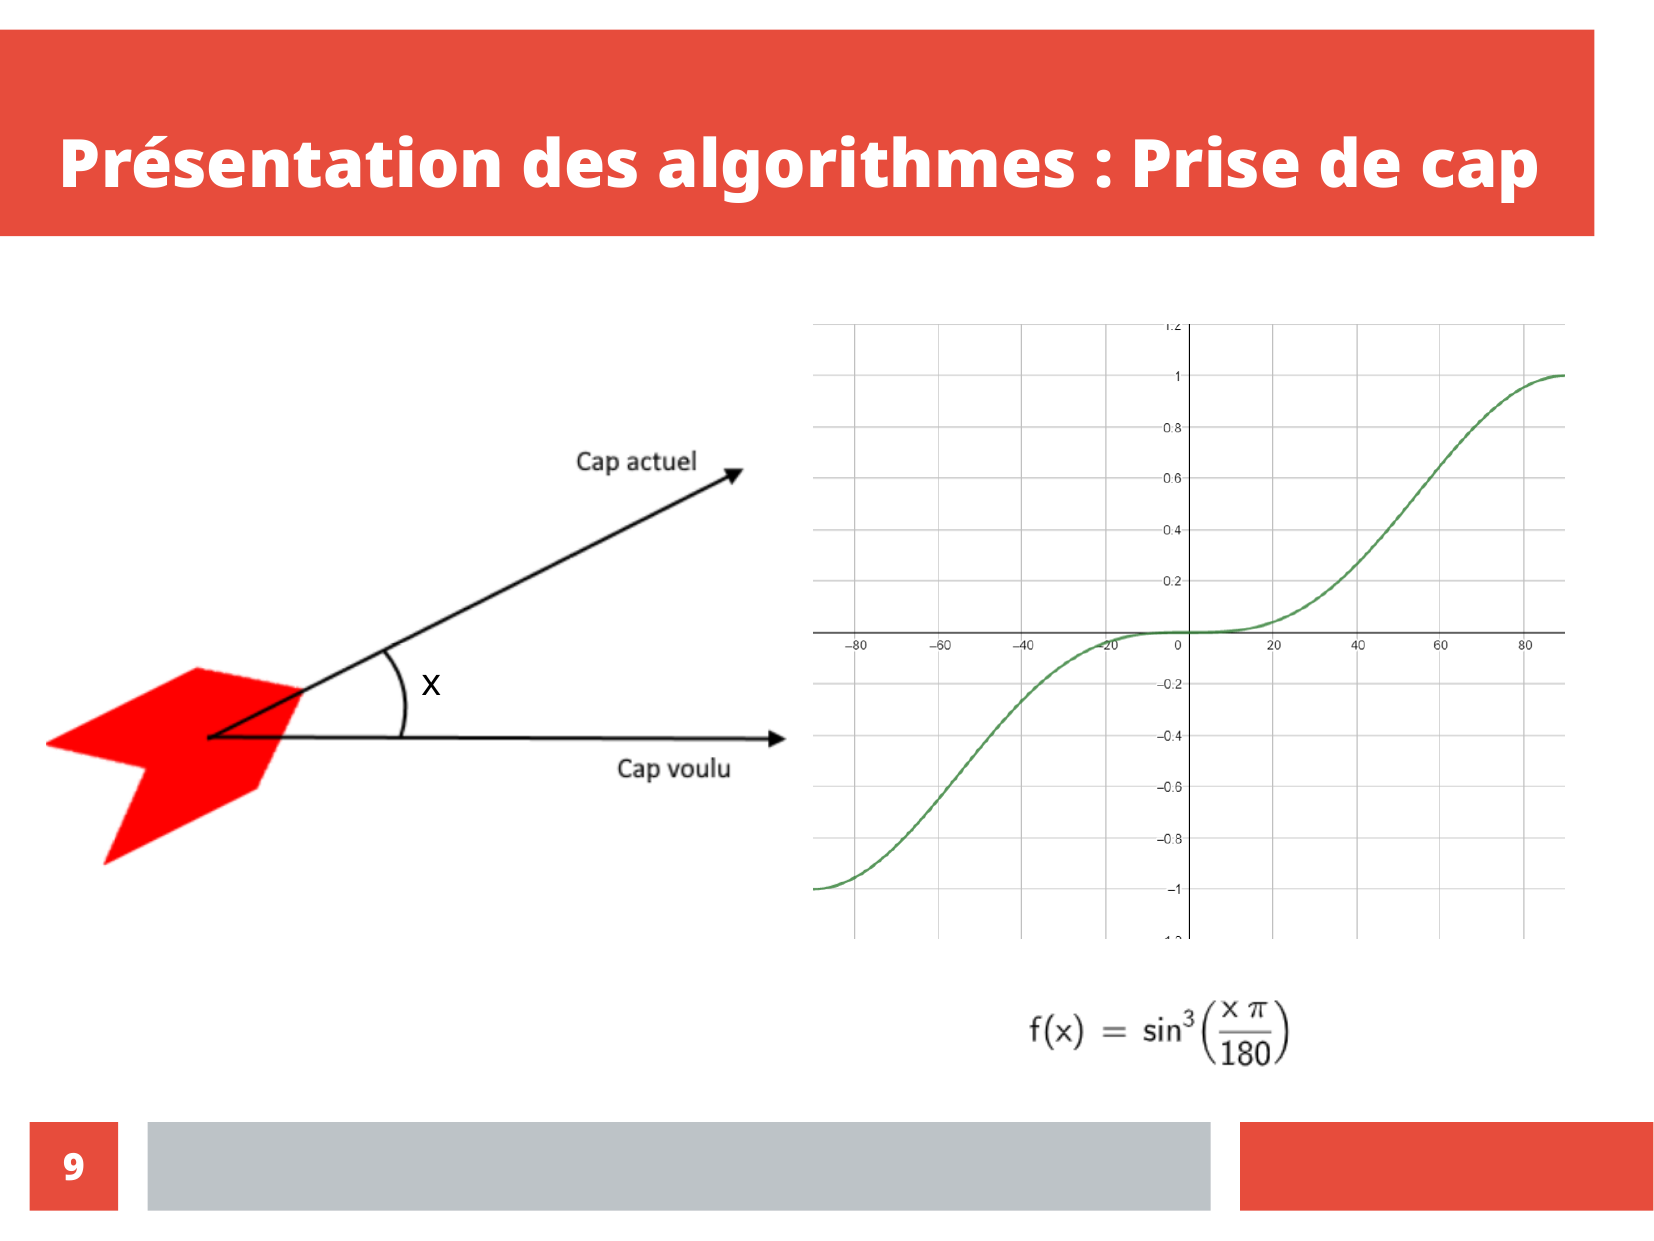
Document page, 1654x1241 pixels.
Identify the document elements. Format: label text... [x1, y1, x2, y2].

picture [46, 386, 792, 909]
title Présentation des algorithmes : Prise de cap [59, 59, 1595, 207]
text_box x [406, 647, 454, 712]
picture [813, 324, 1565, 939]
picture [1015, 981, 1306, 1080]
